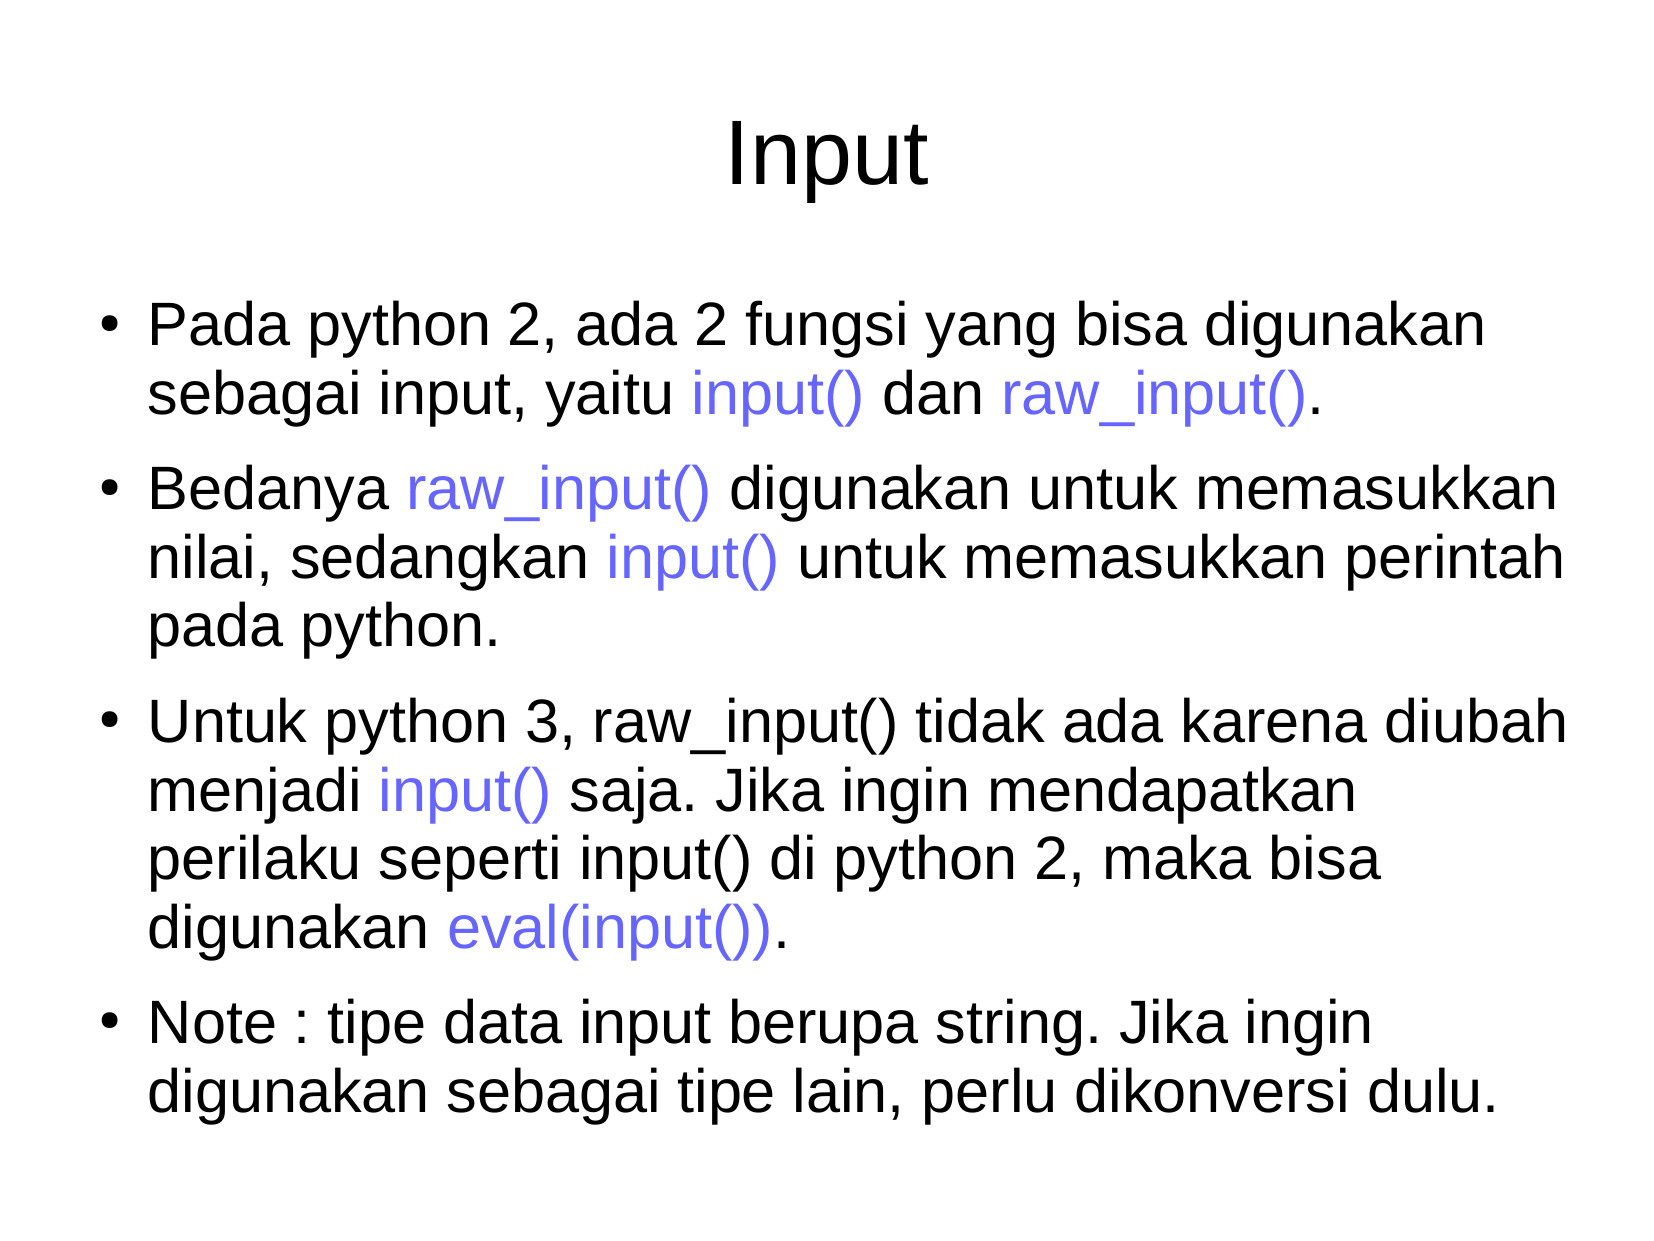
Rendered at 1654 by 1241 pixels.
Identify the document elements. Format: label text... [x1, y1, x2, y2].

title Input [82, 49, 1571, 257]
list Pada python 2, ada 2 fungsi yang bisa digunakan sebagai input, yaitu input() dan raw_input(). Bedanya raw_input() digunakan untuk memasukkan nilai, sedangkan input() untuk memasukkan perintah pada python. Untuk python 3, raw_input() tidak ada karena diubah menjadi input() saja. Jika ingin mendapatkan perilaku seperti input() di python 2, maka bisa digunakan eval(input()). Note : tipe data input berupa string. Jika ingin digunakan sebagai tipe lain, perlu dikonversi dulu. [82, 290, 1571, 1141]
